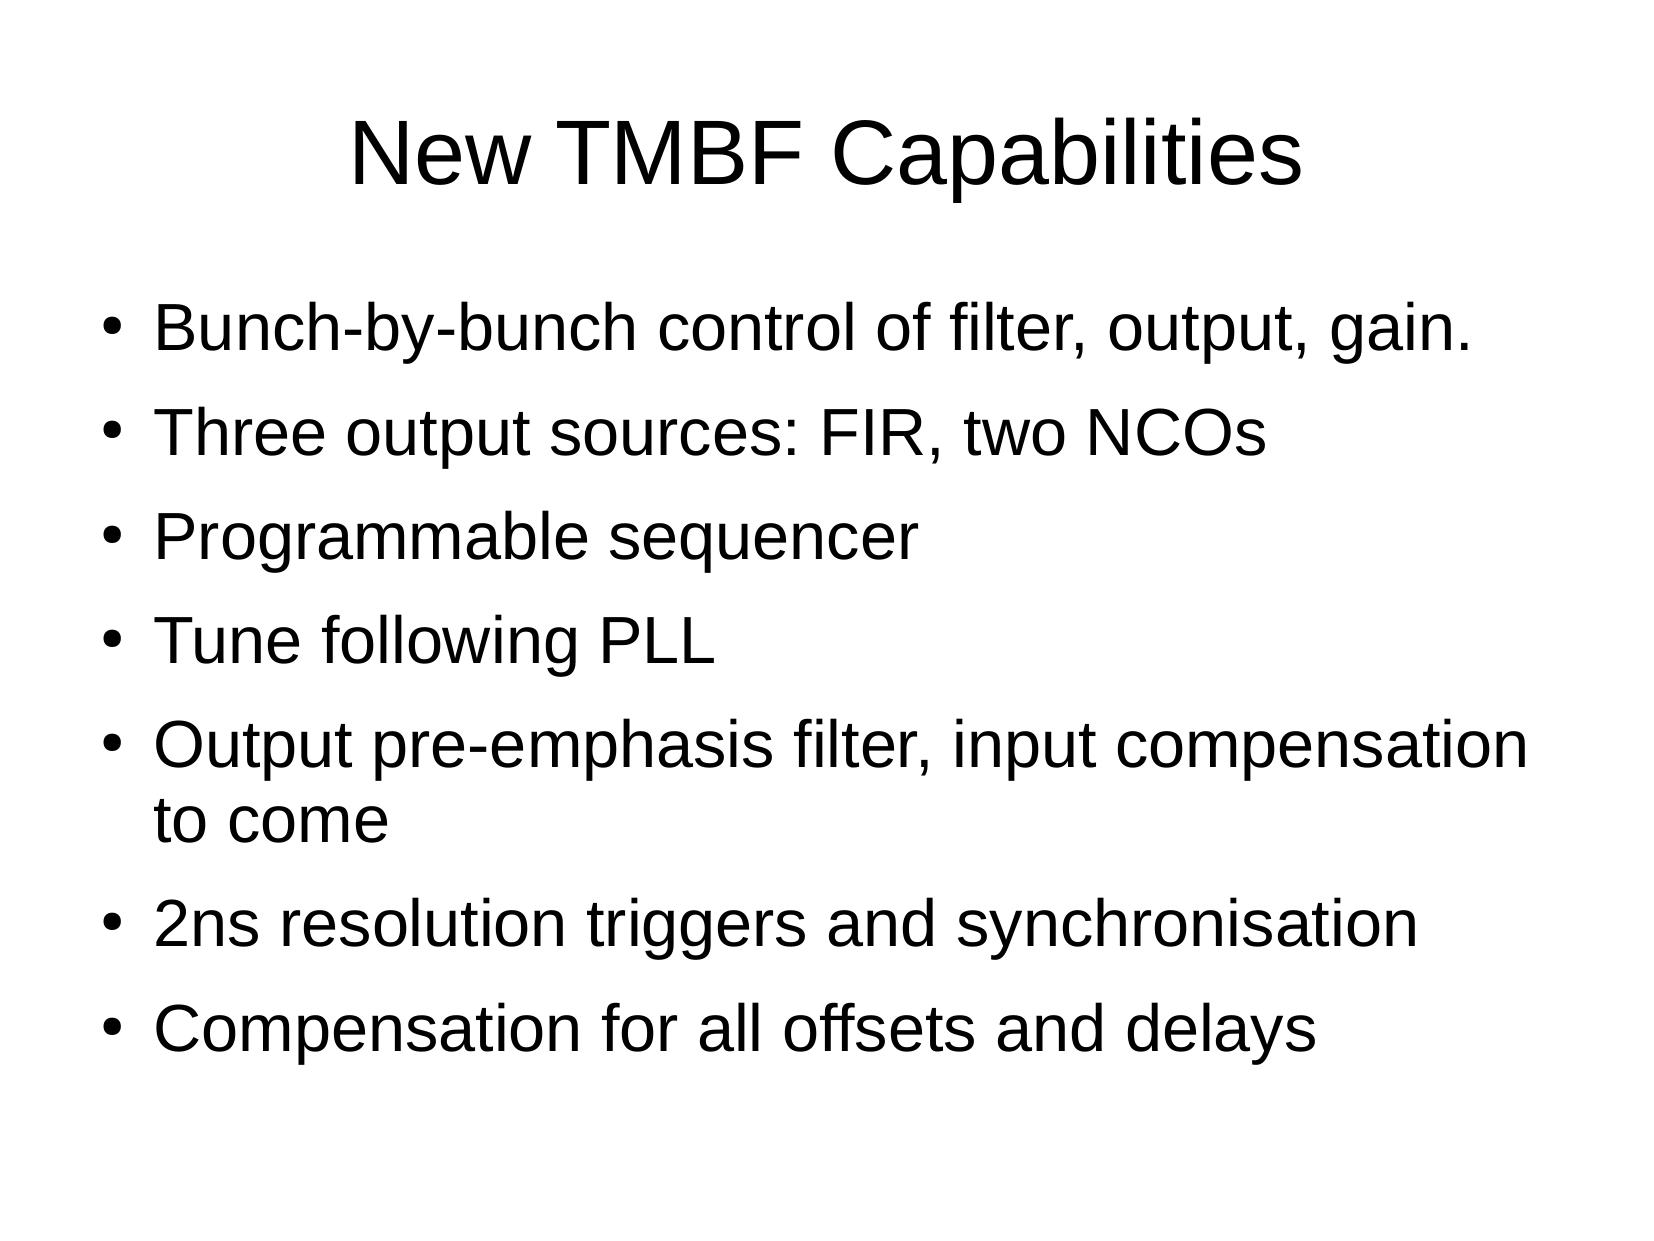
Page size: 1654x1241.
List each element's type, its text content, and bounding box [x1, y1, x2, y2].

list Bunch-by-bunch control of filter, output, gain. Three output sources: FIR, two NCOs Programmable sequencer Tune following PLL Output pre-emphasis filter, input compensation to come 2ns resolution triggers and synchronisation Compensation for all offsets and delays [82, 290, 1571, 1134]
title New TMBF Capabilities [82, 49, 1571, 257]
